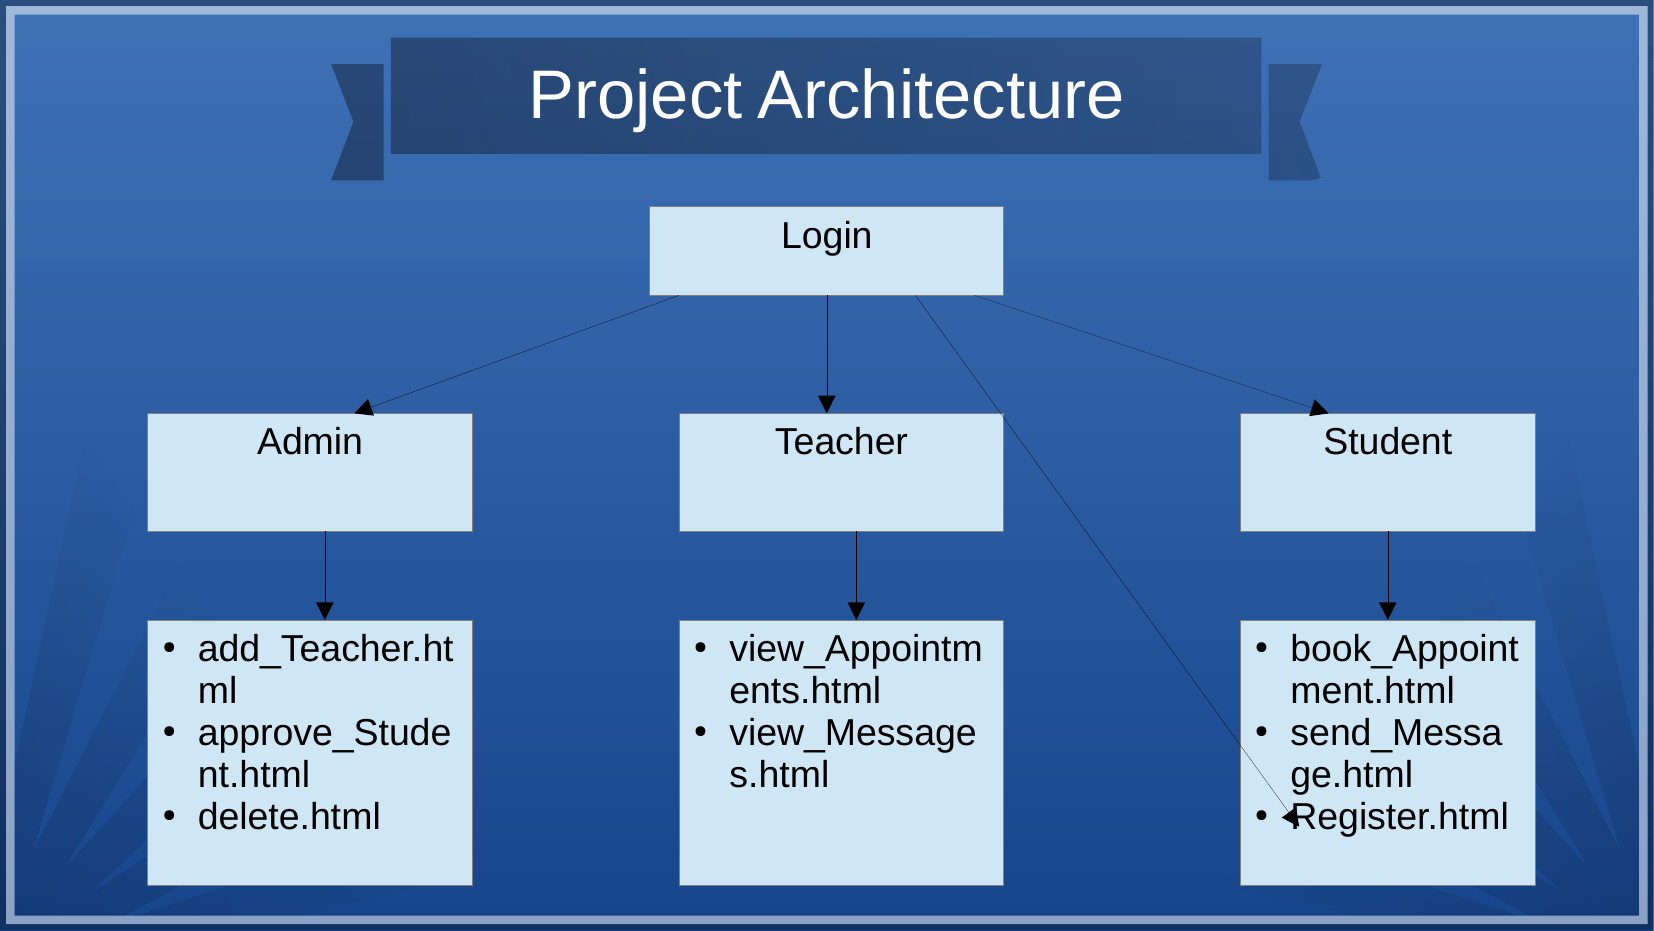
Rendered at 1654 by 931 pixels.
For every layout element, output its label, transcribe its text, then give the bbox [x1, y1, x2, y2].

text_box [147, 471, 473, 532]
text_box view_Appointments.html view_Messages.html [679, 620, 1004, 803]
text_box [1240, 845, 1536, 886]
text_box add_Teacher.html approve_Student.html delete.html [147, 620, 473, 845]
text_box [679, 803, 1004, 886]
text_box [649, 264, 1004, 296]
text_box [679, 471, 1004, 532]
text_box Teacher [679, 413, 1004, 471]
text_box book_Appointment.html send_Message.html Register.html [1240, 620, 1536, 845]
text_box [147, 845, 473, 886]
title Project Architecture [389, 35, 1264, 154]
text_box Admin [147, 413, 473, 471]
text_box Login [649, 206, 1004, 264]
text_box [1240, 471, 1536, 532]
text_box Student [1240, 413, 1536, 471]
